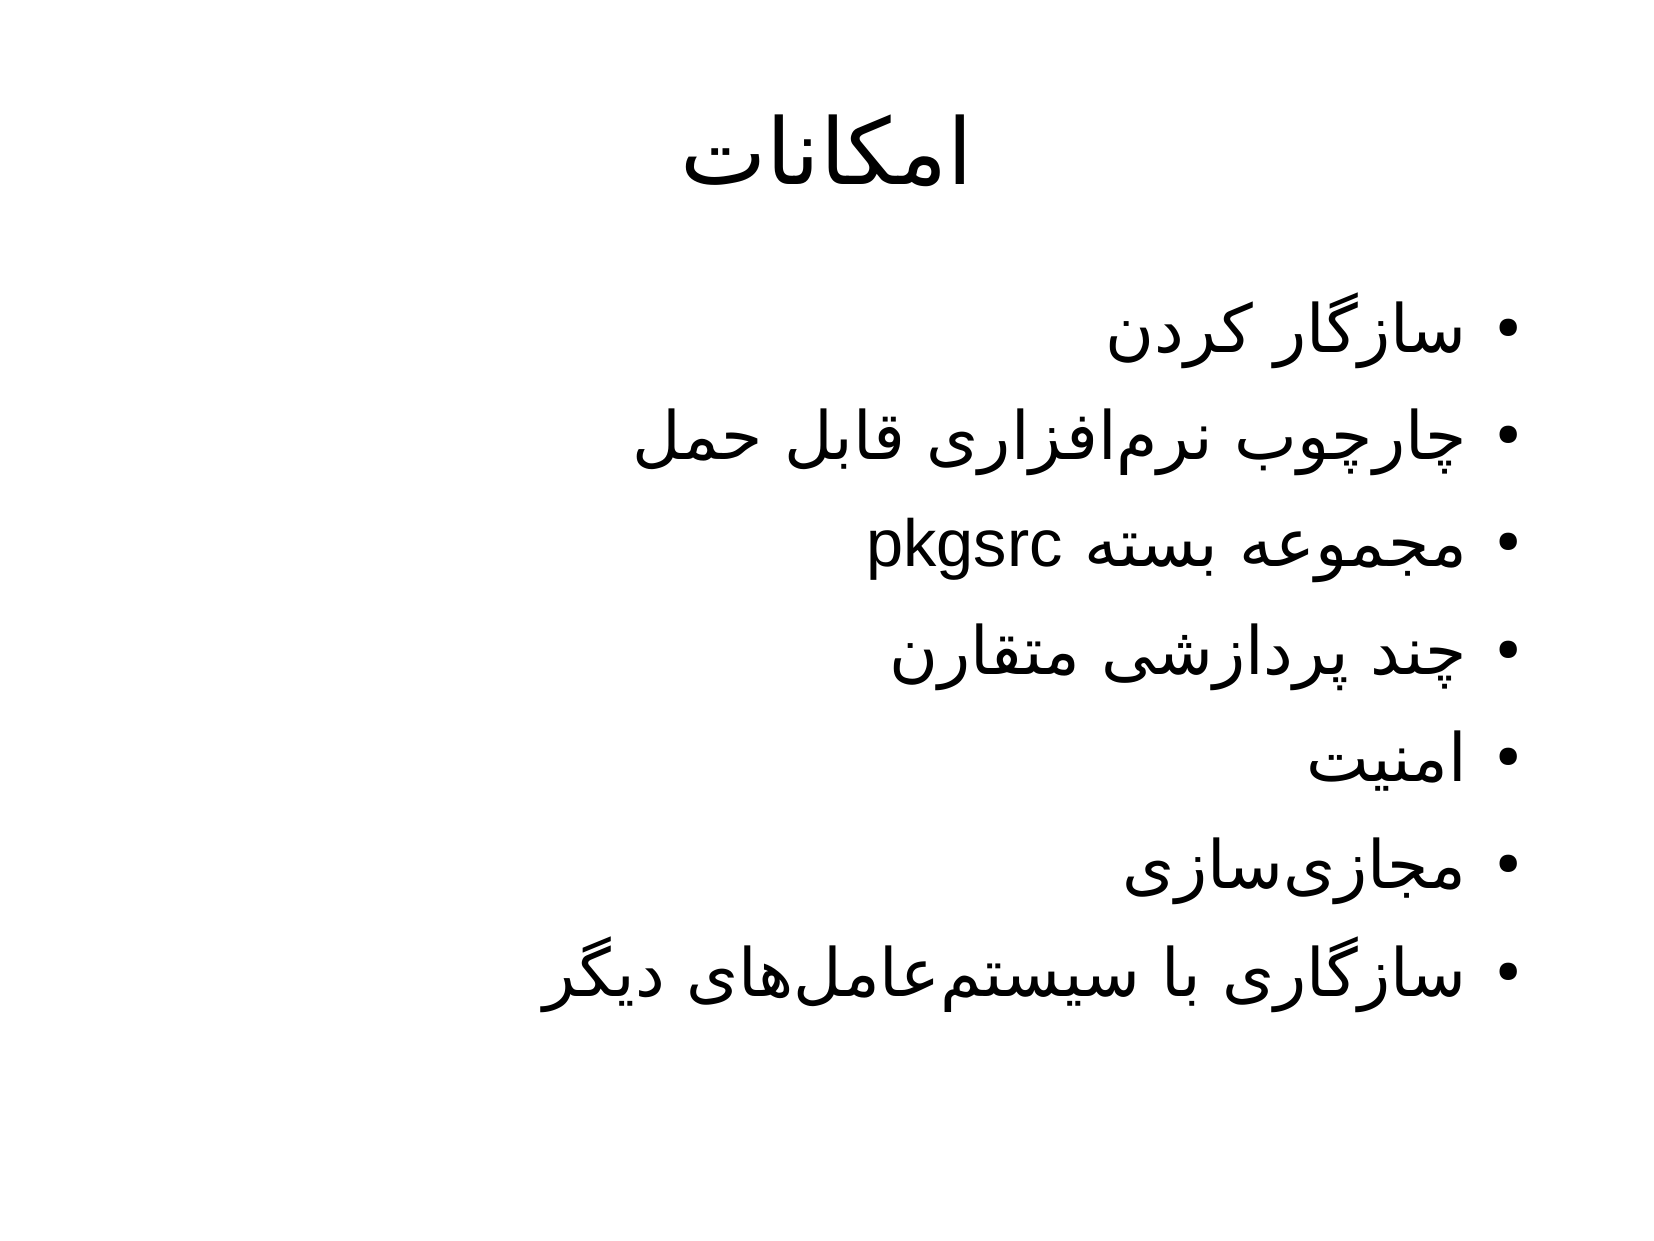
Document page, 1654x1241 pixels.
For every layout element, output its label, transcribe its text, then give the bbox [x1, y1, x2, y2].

list سازگار کردن چارچوب نرم‌افزاری قابل حمل مجموعه بسته pkgsrc چند پردازشی متقارن امنیت مجازی‌سازی سازگاری با سیستم‌عامل‌های دیگر [82, 290, 1538, 1171]
title امکانات [82, 49, 1571, 257]
